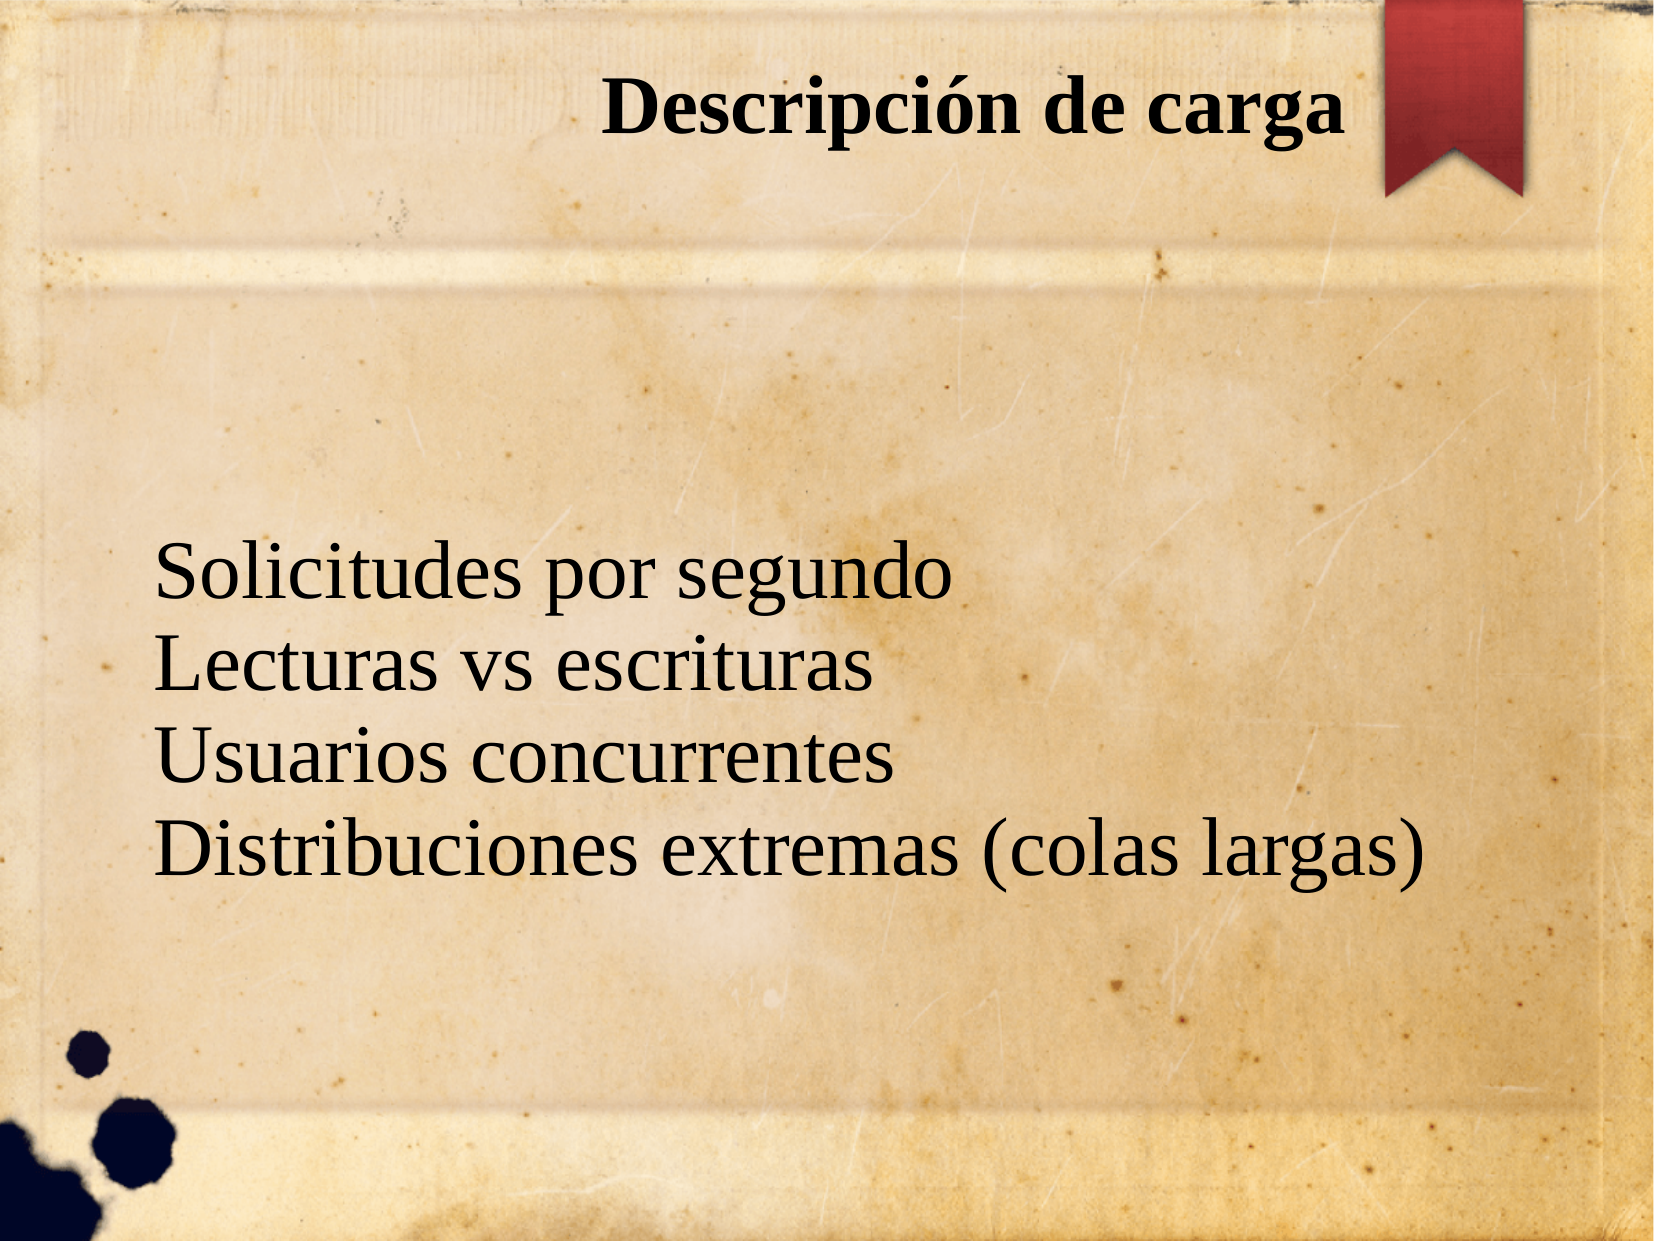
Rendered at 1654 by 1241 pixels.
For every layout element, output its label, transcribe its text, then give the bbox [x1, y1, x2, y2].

title Descripción de carga [82, 49, 1347, 237]
list Solicitudes por segundo Lecturas vs escrituras Usuarios concurrentes Distribuciones extremas (colas largas) [82, 290, 1571, 1010]
picture [0, 0, 1654, 1241]
